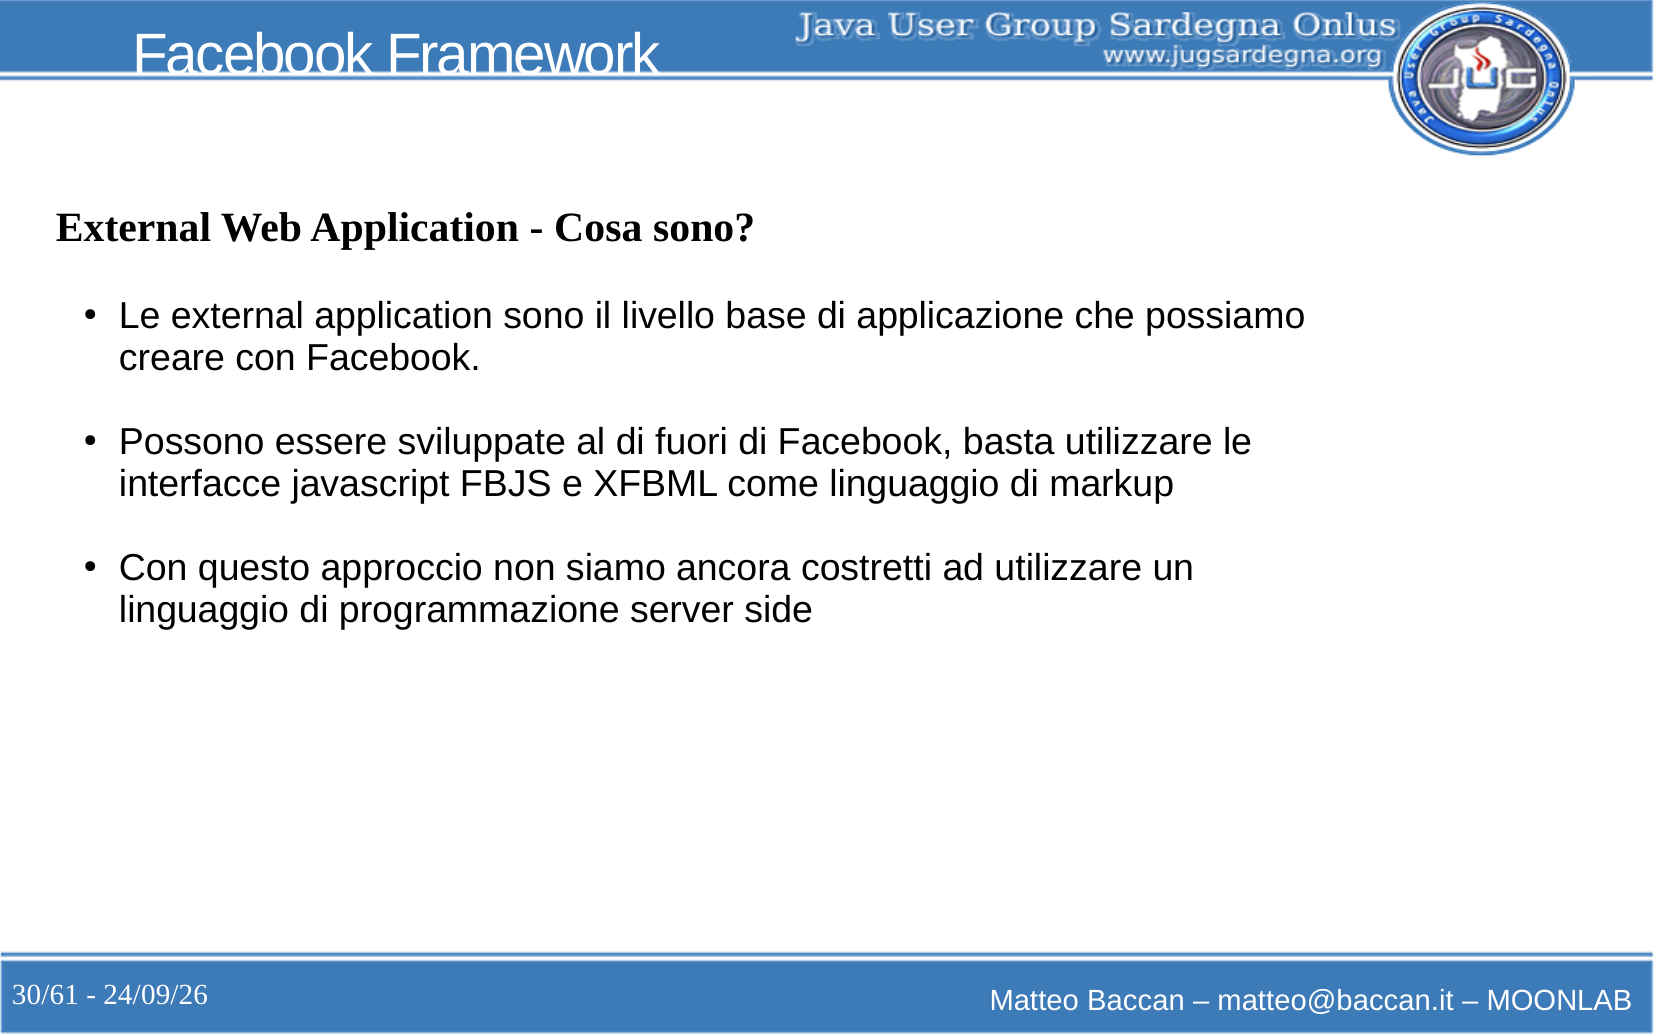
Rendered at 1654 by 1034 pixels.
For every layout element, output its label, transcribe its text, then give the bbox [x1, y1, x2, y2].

text_box Le external application sono il livello base di applicazione che possiamo creare con Facebook. Possono essere sviluppate al di fuori di Facebook, basta utilizzare le interfacce javascript FBJS e XFBML come linguaggio di markup Con questo approccio non siamo ancora costretti ad utilizzare un linguaggio di programmazione server side [33, 287, 1375, 723]
picture [0, 0, 1654, 1034]
title Facebook Framework [132, 5, 1609, 103]
text_box External Web Application - Cosa sono? [41, 173, 1216, 236]
